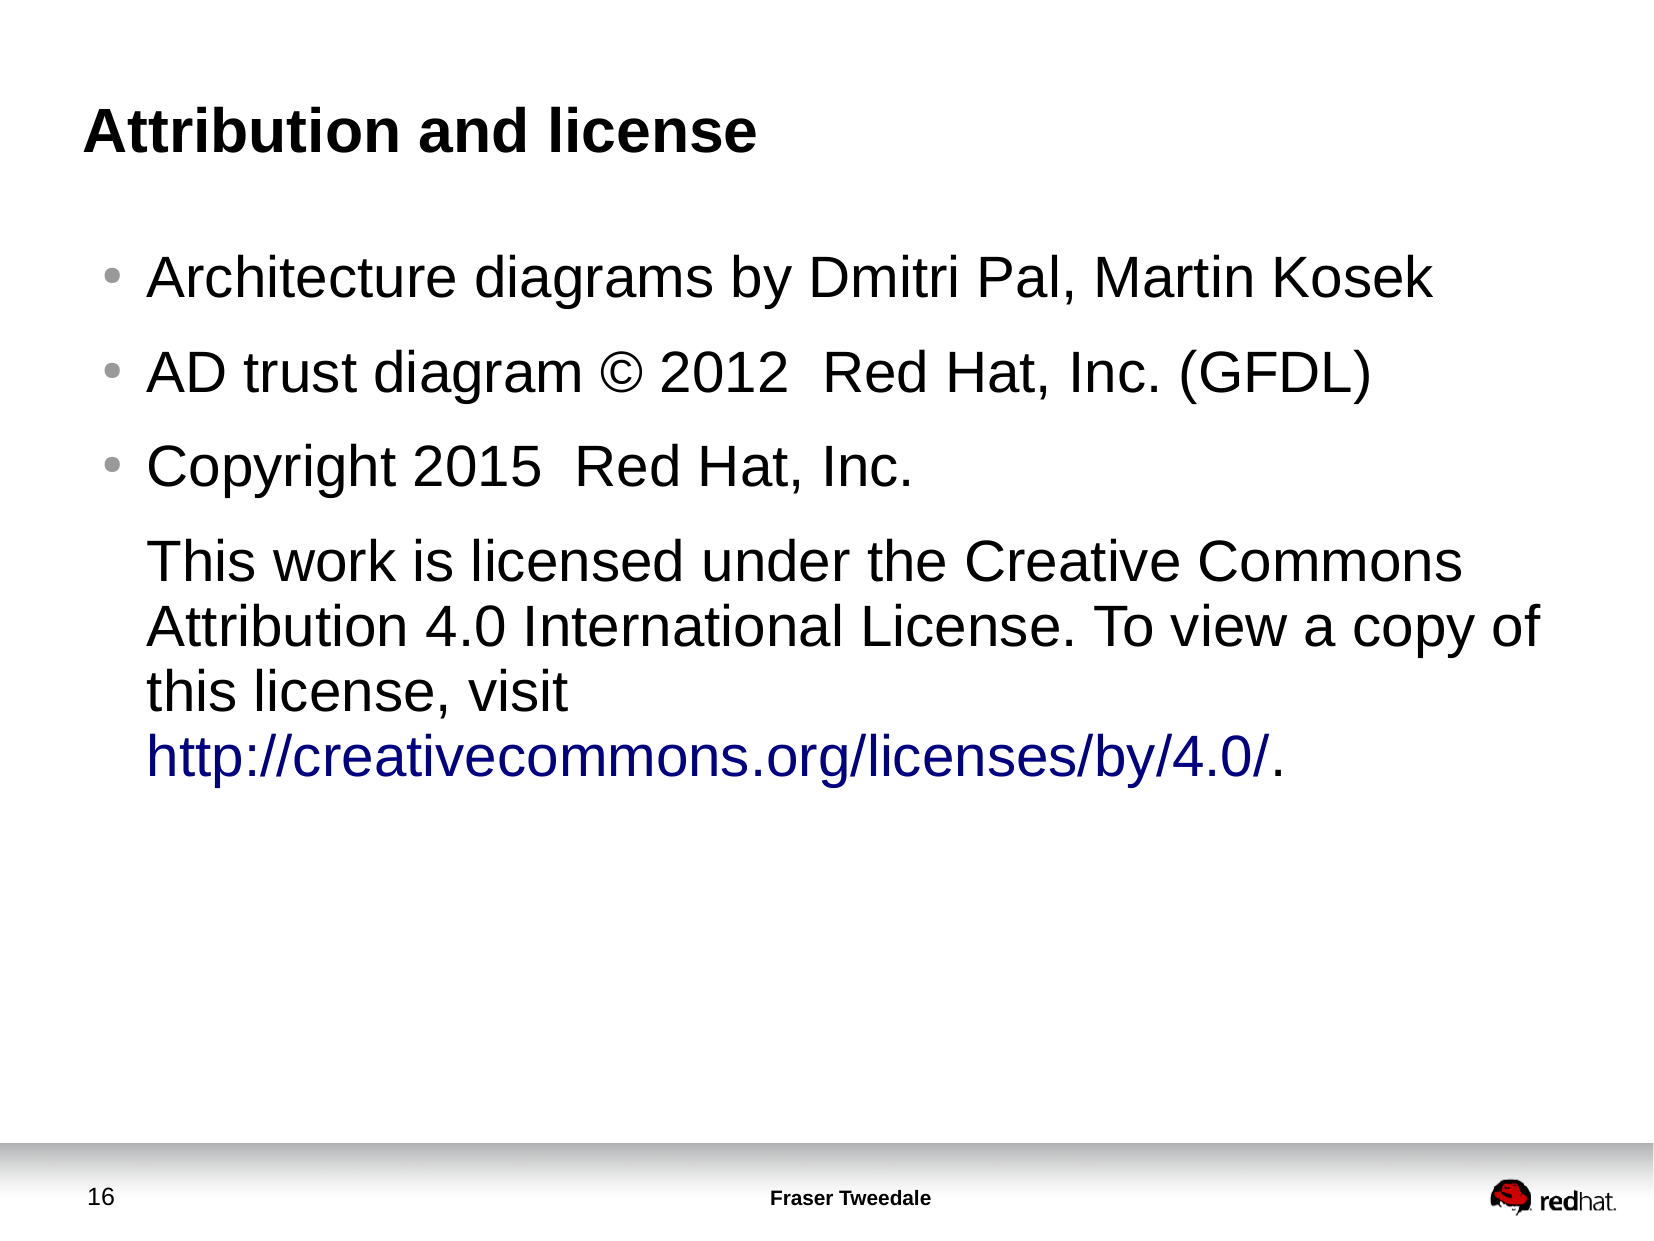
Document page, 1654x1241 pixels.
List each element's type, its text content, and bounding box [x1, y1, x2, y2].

title Attribution and license [82, 37, 1571, 226]
list Architecture diagrams by Dmitri Pal, Martin Kosek AD trust diagram © 2012 Red Hat, Inc. (GFDL) Copyright 2015 Red Hat, Inc. This work is licensed under the Creative Commons Attribution 4.0 International License. To view a copy of this license, visit http://creativecommons.org/licenses/by/4.0/. [86, 244, 1576, 1039]
picture [0, 1143, 1654, 1241]
